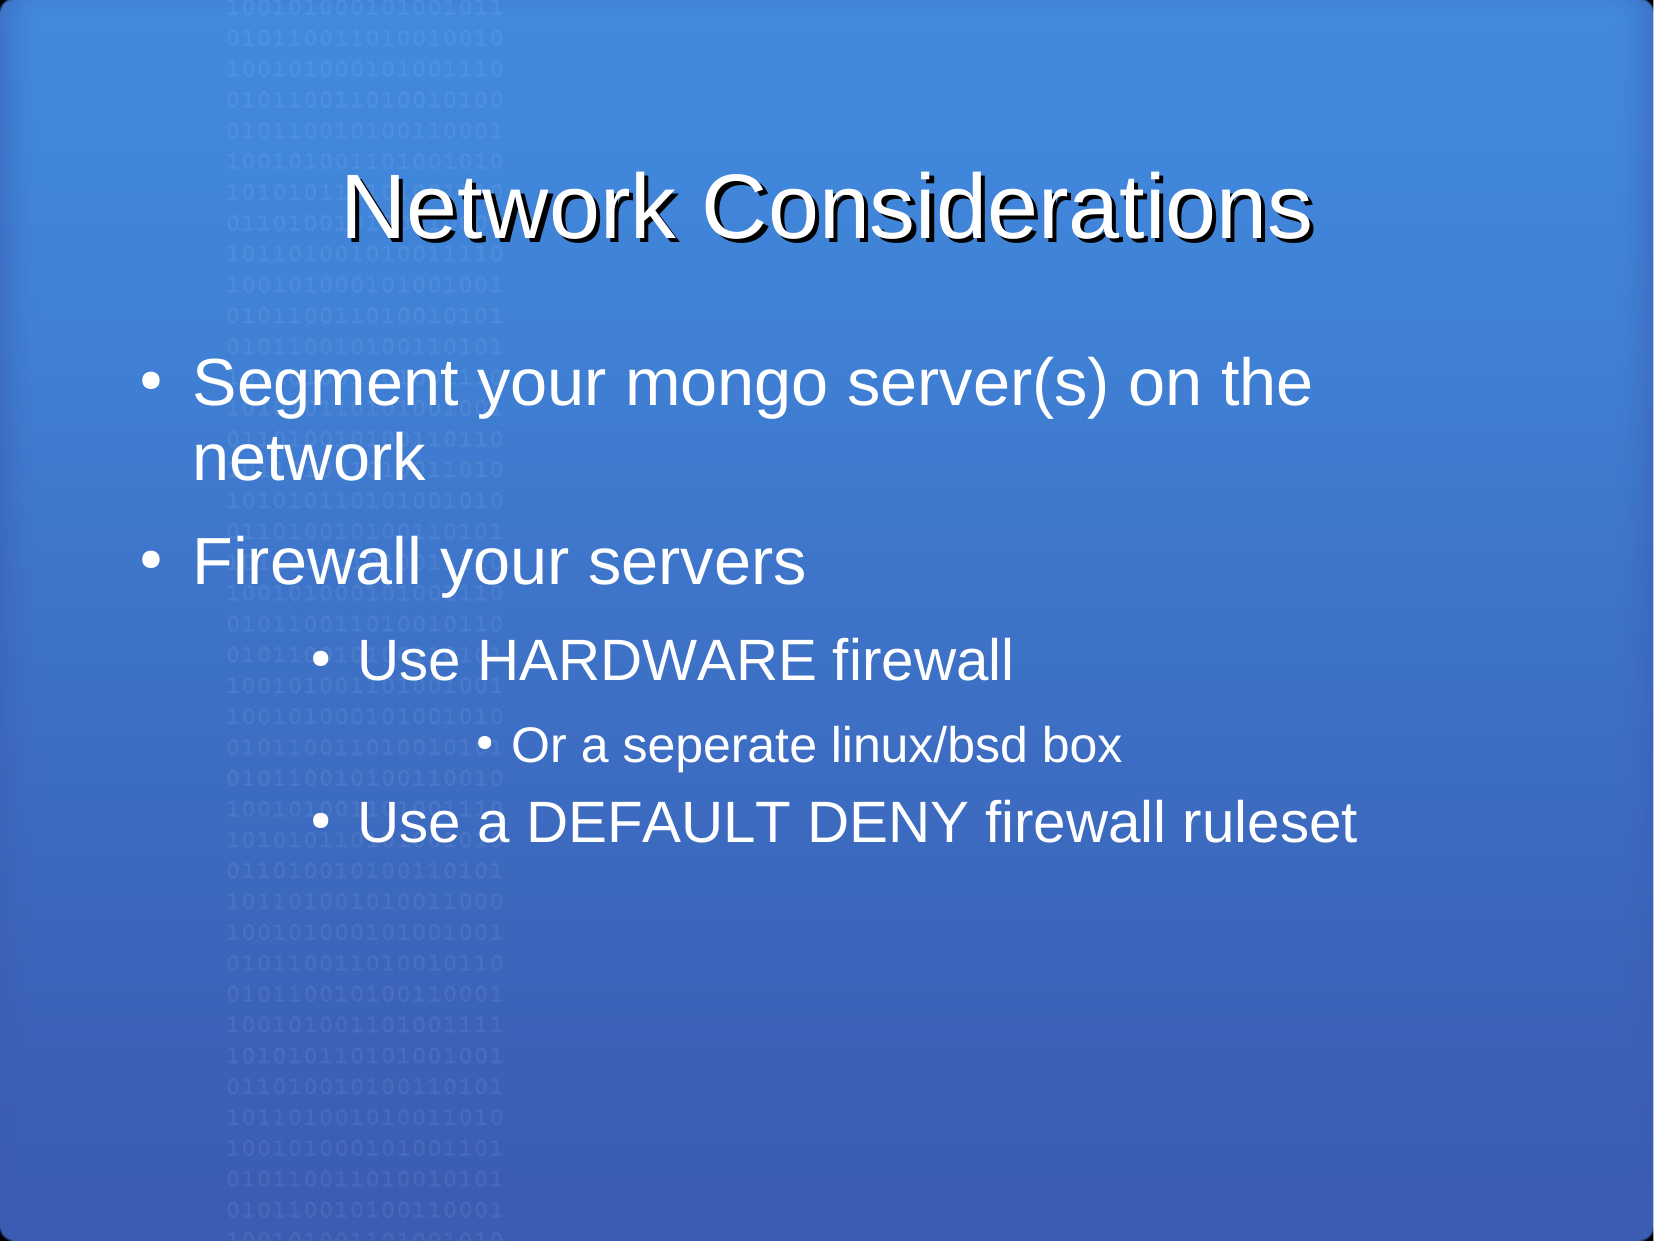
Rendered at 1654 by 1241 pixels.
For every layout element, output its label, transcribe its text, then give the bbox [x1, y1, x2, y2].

title Network Considerations [121, 110, 1534, 303]
list Segment your mongo server(s) on the network Firewall your servers Use HARDWARE firewall Or a seperate linux/bsd box Use a DEFAULT DENY firewall ruleset [121, 344, 1534, 1112]
picture [0, 0, 1654, 1241]
